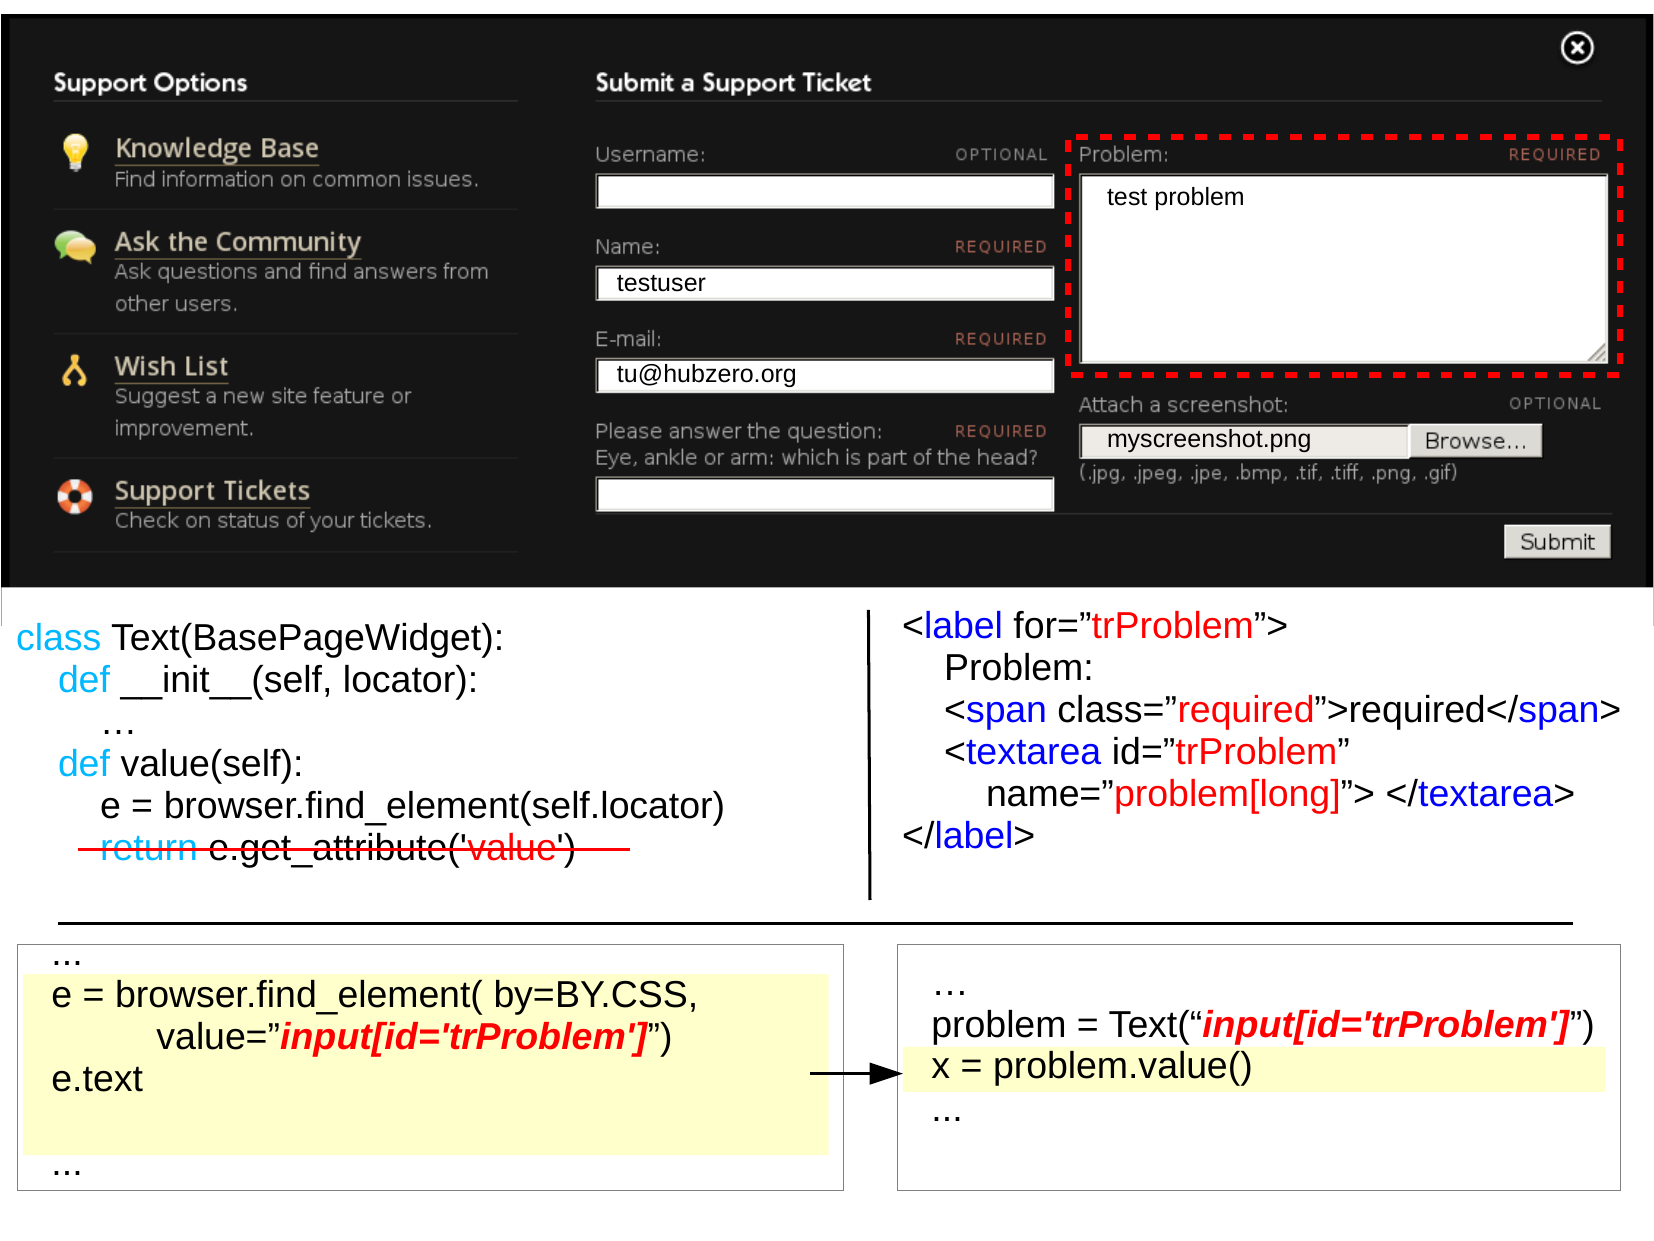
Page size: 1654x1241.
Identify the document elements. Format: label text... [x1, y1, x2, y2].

text_box <label for=”trProblem”> Problem: <span class=”required”>required</span> <textarea id=”trProblem” name=”problem[long]”> </textarea> </label> [887, 597, 1637, 865]
text_box testuser [602, 260, 722, 304]
text_box tu@hubzero.org [602, 352, 812, 395]
picture [1, 14, 1654, 587]
text_box … problem = Text(“input[id='trProblem']”) x = problem.value() ... [916, 953, 1621, 1137]
text_box test problem [1092, 175, 1261, 218]
text_box myscreenshot.png [1092, 417, 1327, 460]
text_box [1, 587, 1654, 1212]
text_box class Text(BasePageWidget): def __init__(self, locator): … def value(self): e = browser.find_element(self.locator) return e.get_attribute('value') [1, 609, 740, 876]
text_box ... e = browser.find_element( by=BY.CSS, value=”input[id='trProblem']”) e.text ... [36, 924, 844, 1191]
